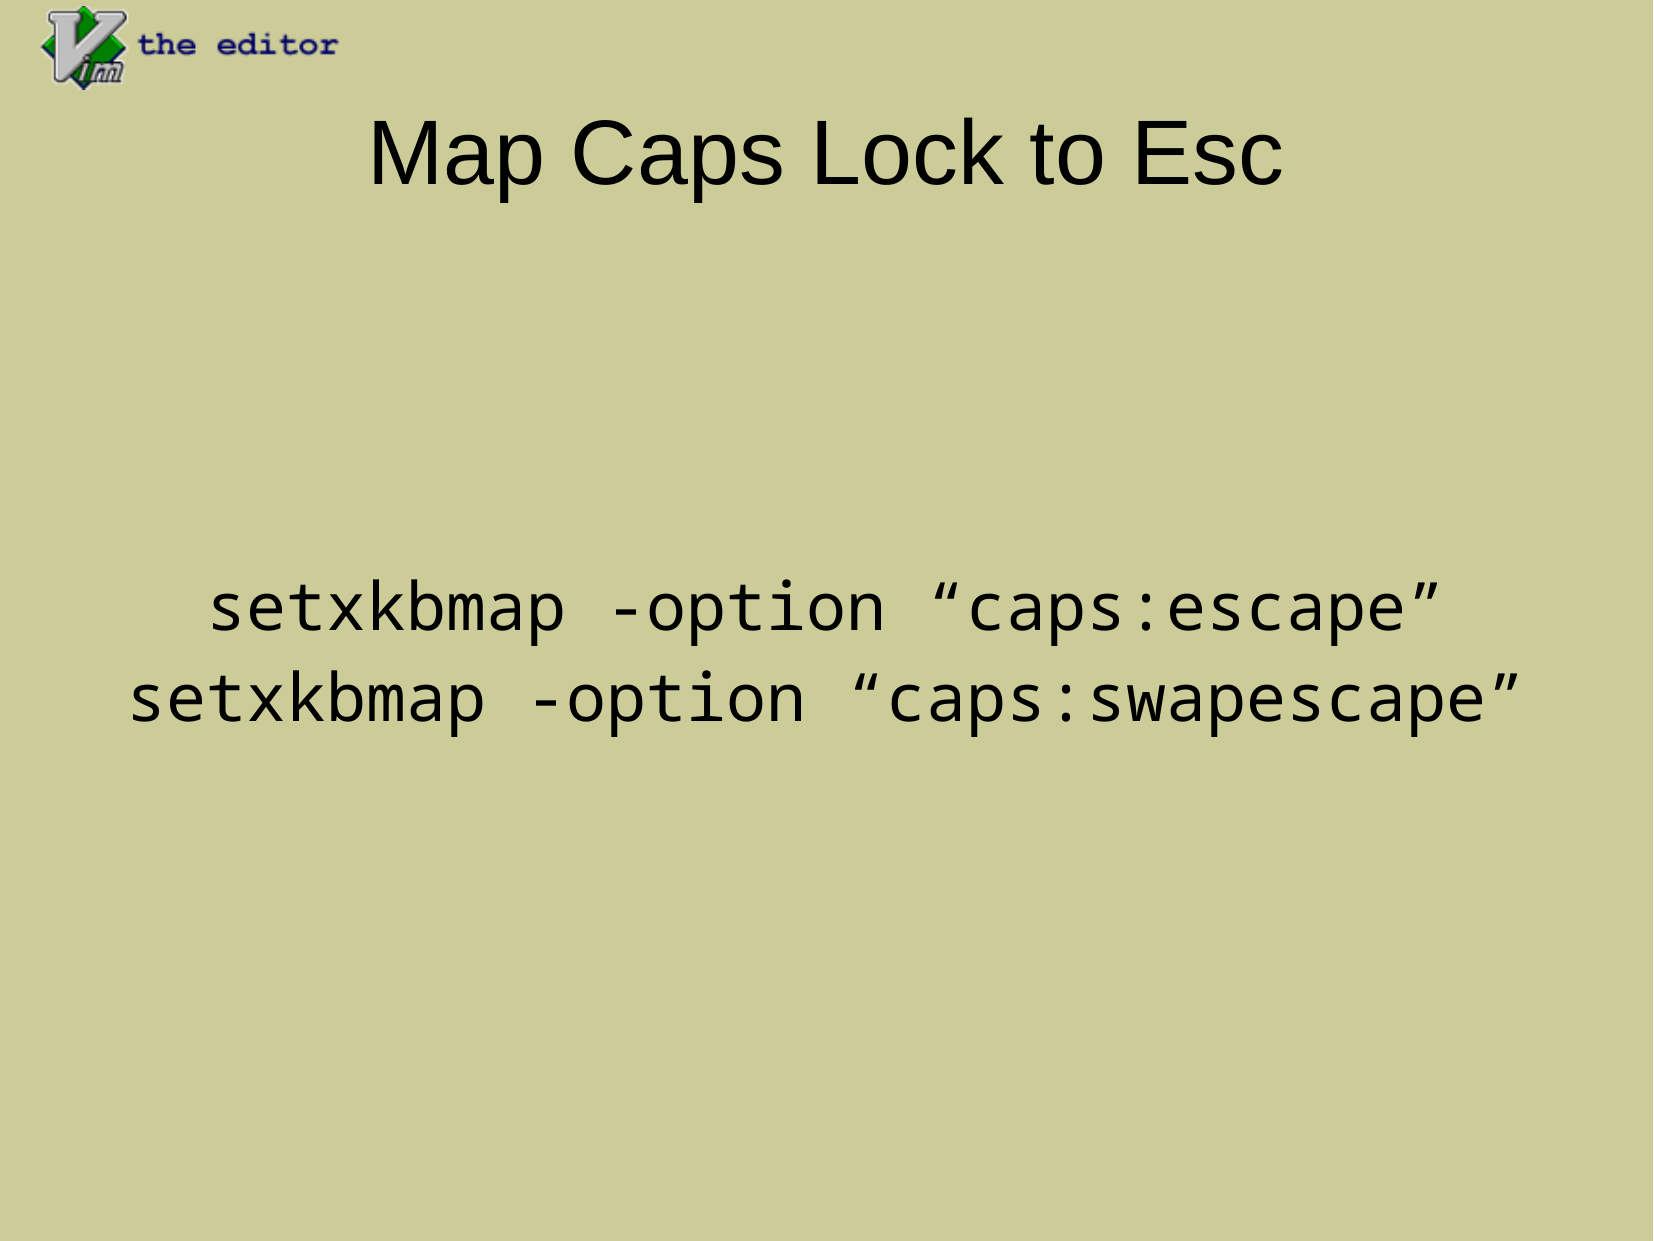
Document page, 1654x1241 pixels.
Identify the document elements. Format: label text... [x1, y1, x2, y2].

subtitle setxkbmap -option “caps:escape” setxkbmap -option “caps:swapescape” [82, 290, 1571, 1010]
picture [6, 6, 341, 91]
title Map Caps Lock to Esc [82, 49, 1571, 257]
